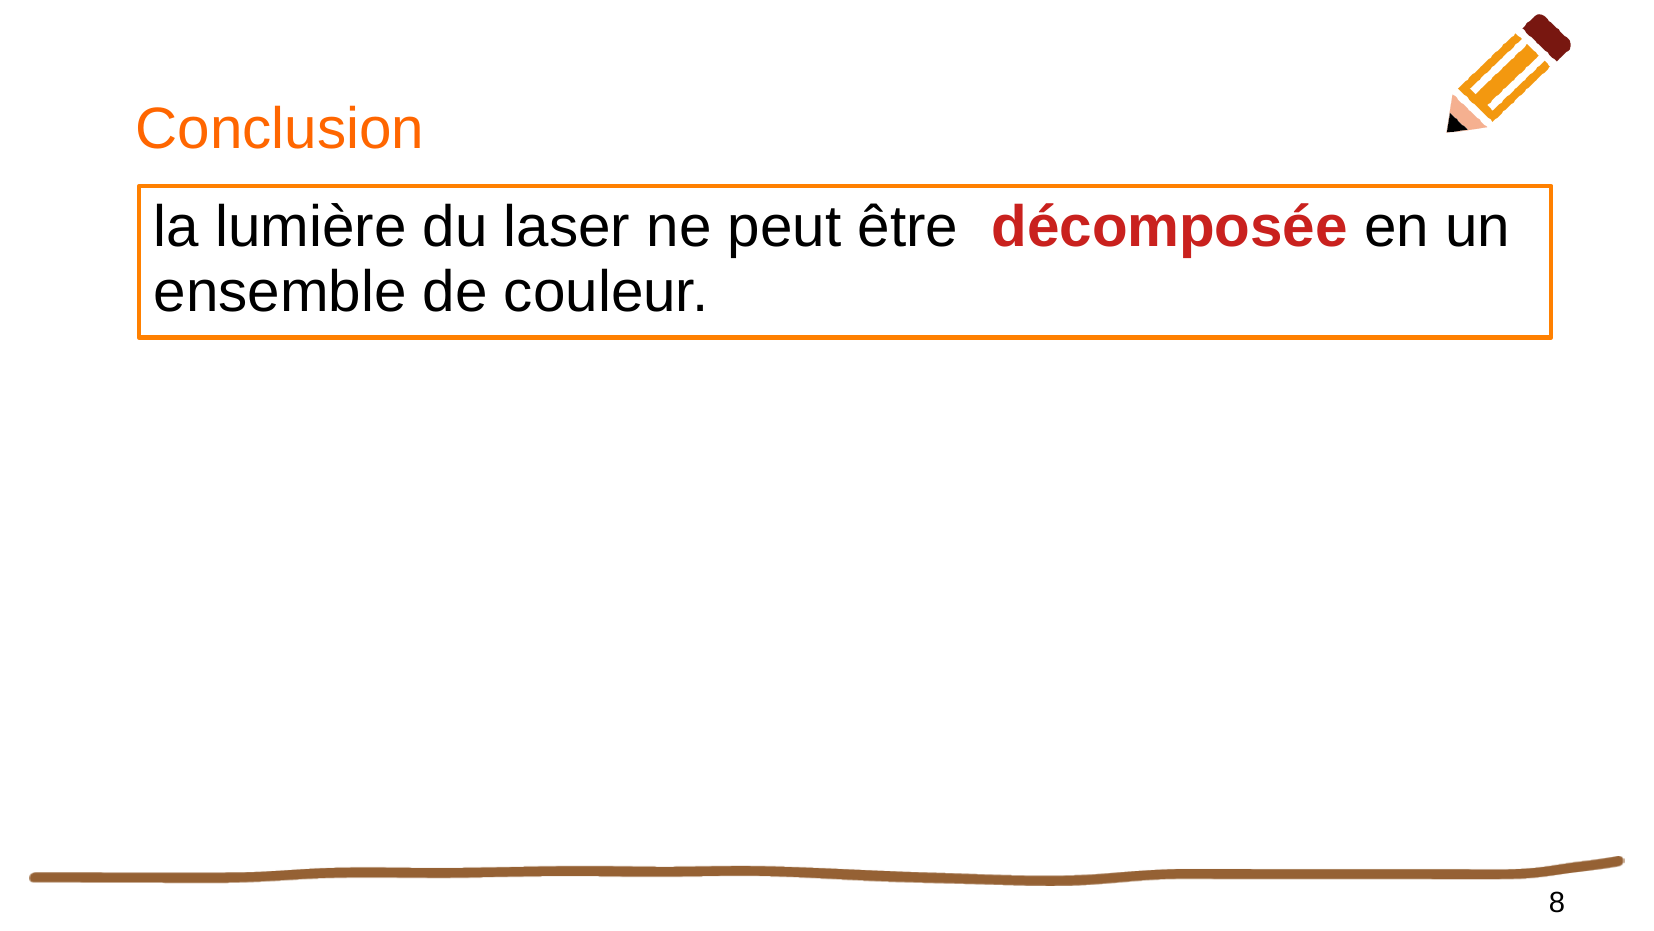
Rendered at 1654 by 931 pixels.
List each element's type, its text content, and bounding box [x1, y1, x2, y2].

picture [29, 856, 1625, 886]
title Conclusion [64, 76, 464, 181]
text_box la lumière du laser ne peut être décomposée en un ensemble de couleur. [138, 186, 1552, 338]
picture [1446, 14, 1571, 133]
